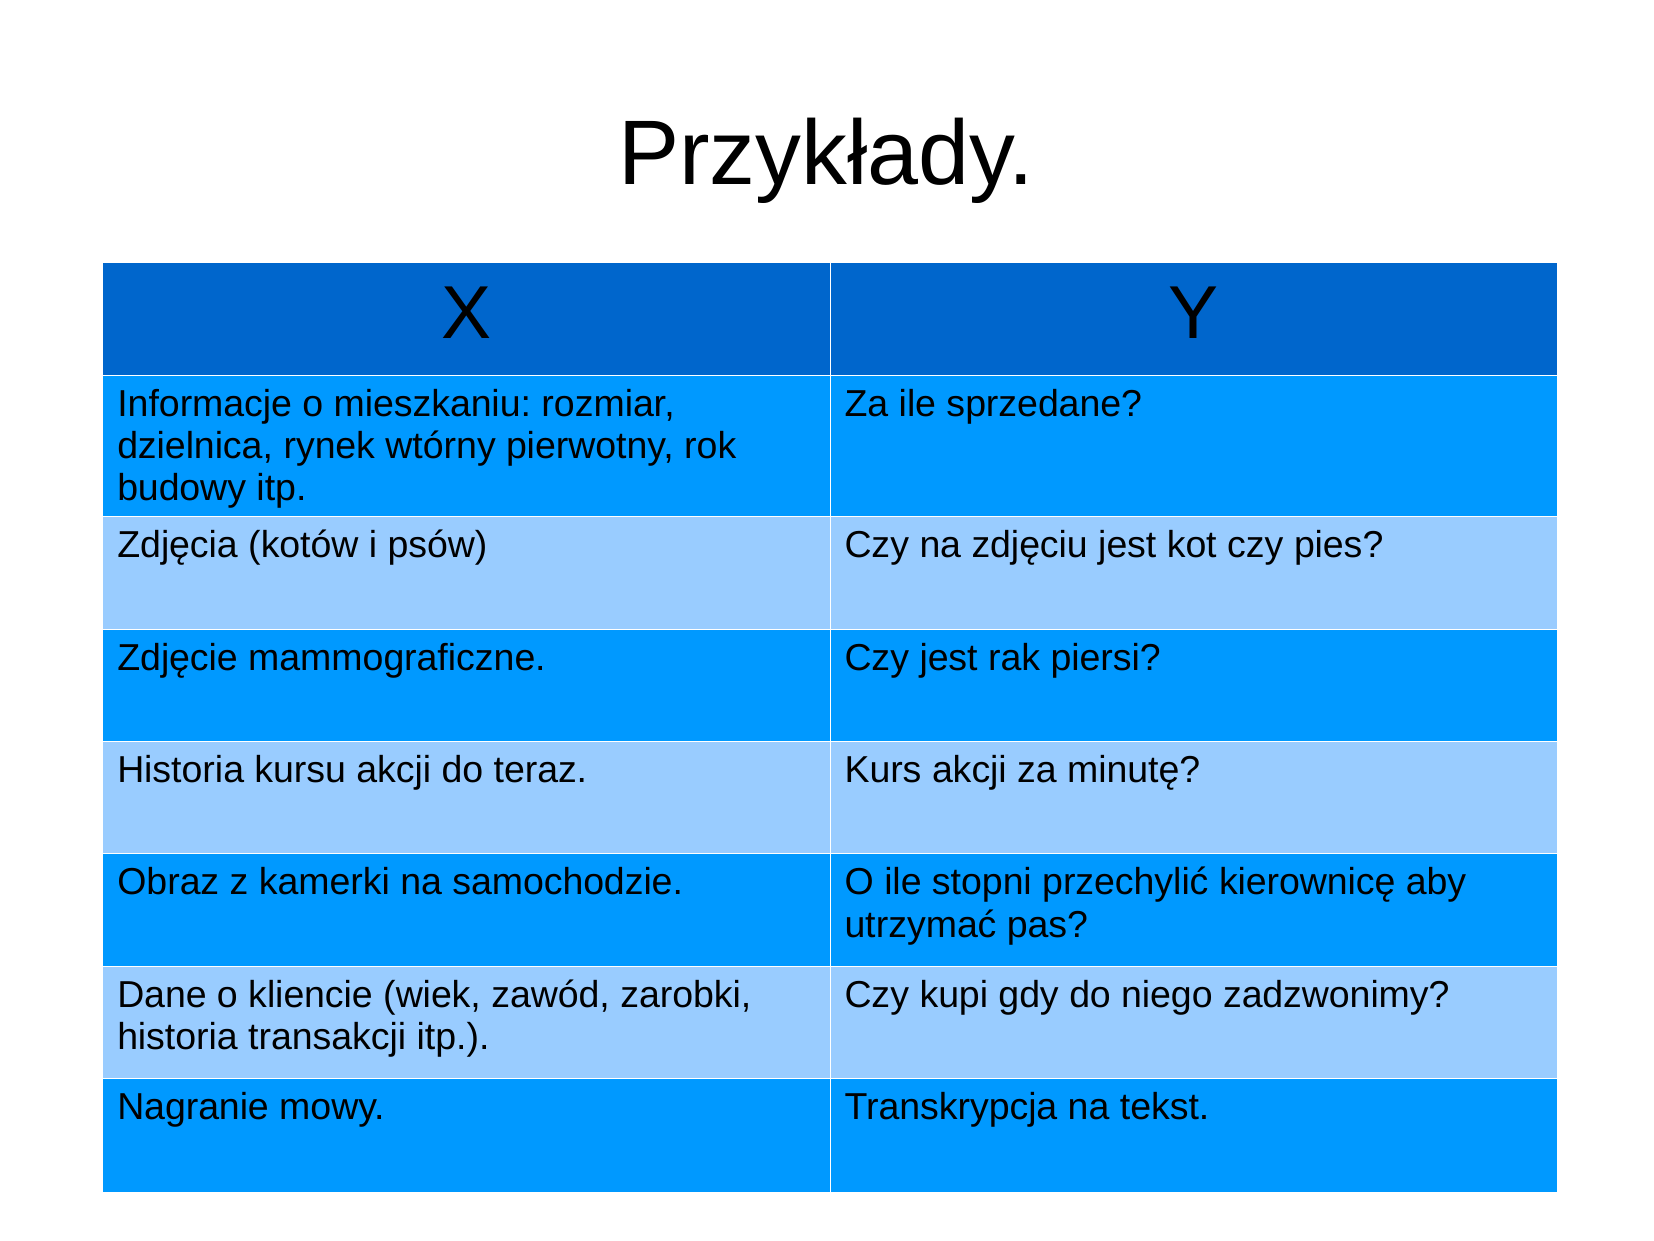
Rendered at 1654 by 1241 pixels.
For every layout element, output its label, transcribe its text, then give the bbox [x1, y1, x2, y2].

table_header X [103, 263, 830, 375]
table_header Y [831, 263, 1557, 375]
table_cell Informacje o mieszkaniu: rozmiar, dzielnica, rynek wtórny pierwotny, rok budowy itp. [103, 376, 830, 516]
table_cell Dane o kliencie (wiek, zawód, zarobki, historia transakcji itp.). [103, 967, 830, 1078]
title Przykłady. [82, 49, 1571, 257]
table_cell Czy jest rak piersi? [831, 630, 1557, 741]
table_cell Zdjęcia (kotów i psów) [103, 517, 830, 629]
table_cell Nagranie mowy. [103, 1079, 830, 1192]
table_cell Czy na zdjęciu jest kot czy pies? [831, 517, 1557, 629]
table_cell O ile stopni przechylić kierownicę aby utrzymać pas? [831, 854, 1557, 966]
table_cell Zdjęcie mammograficzne. [103, 630, 830, 741]
table_cell Historia kursu akcji do teraz. [103, 742, 830, 853]
table_cell Czy kupi gdy do niego zadzwonimy? [831, 967, 1557, 1078]
table_cell Kurs akcji za minutę? [831, 742, 1557, 853]
table_cell Obraz z kamerki na samochodzie. [103, 854, 830, 966]
table_cell Za ile sprzedane? [831, 376, 1557, 516]
table_cell Transkrypcja na tekst. [831, 1079, 1557, 1192]
